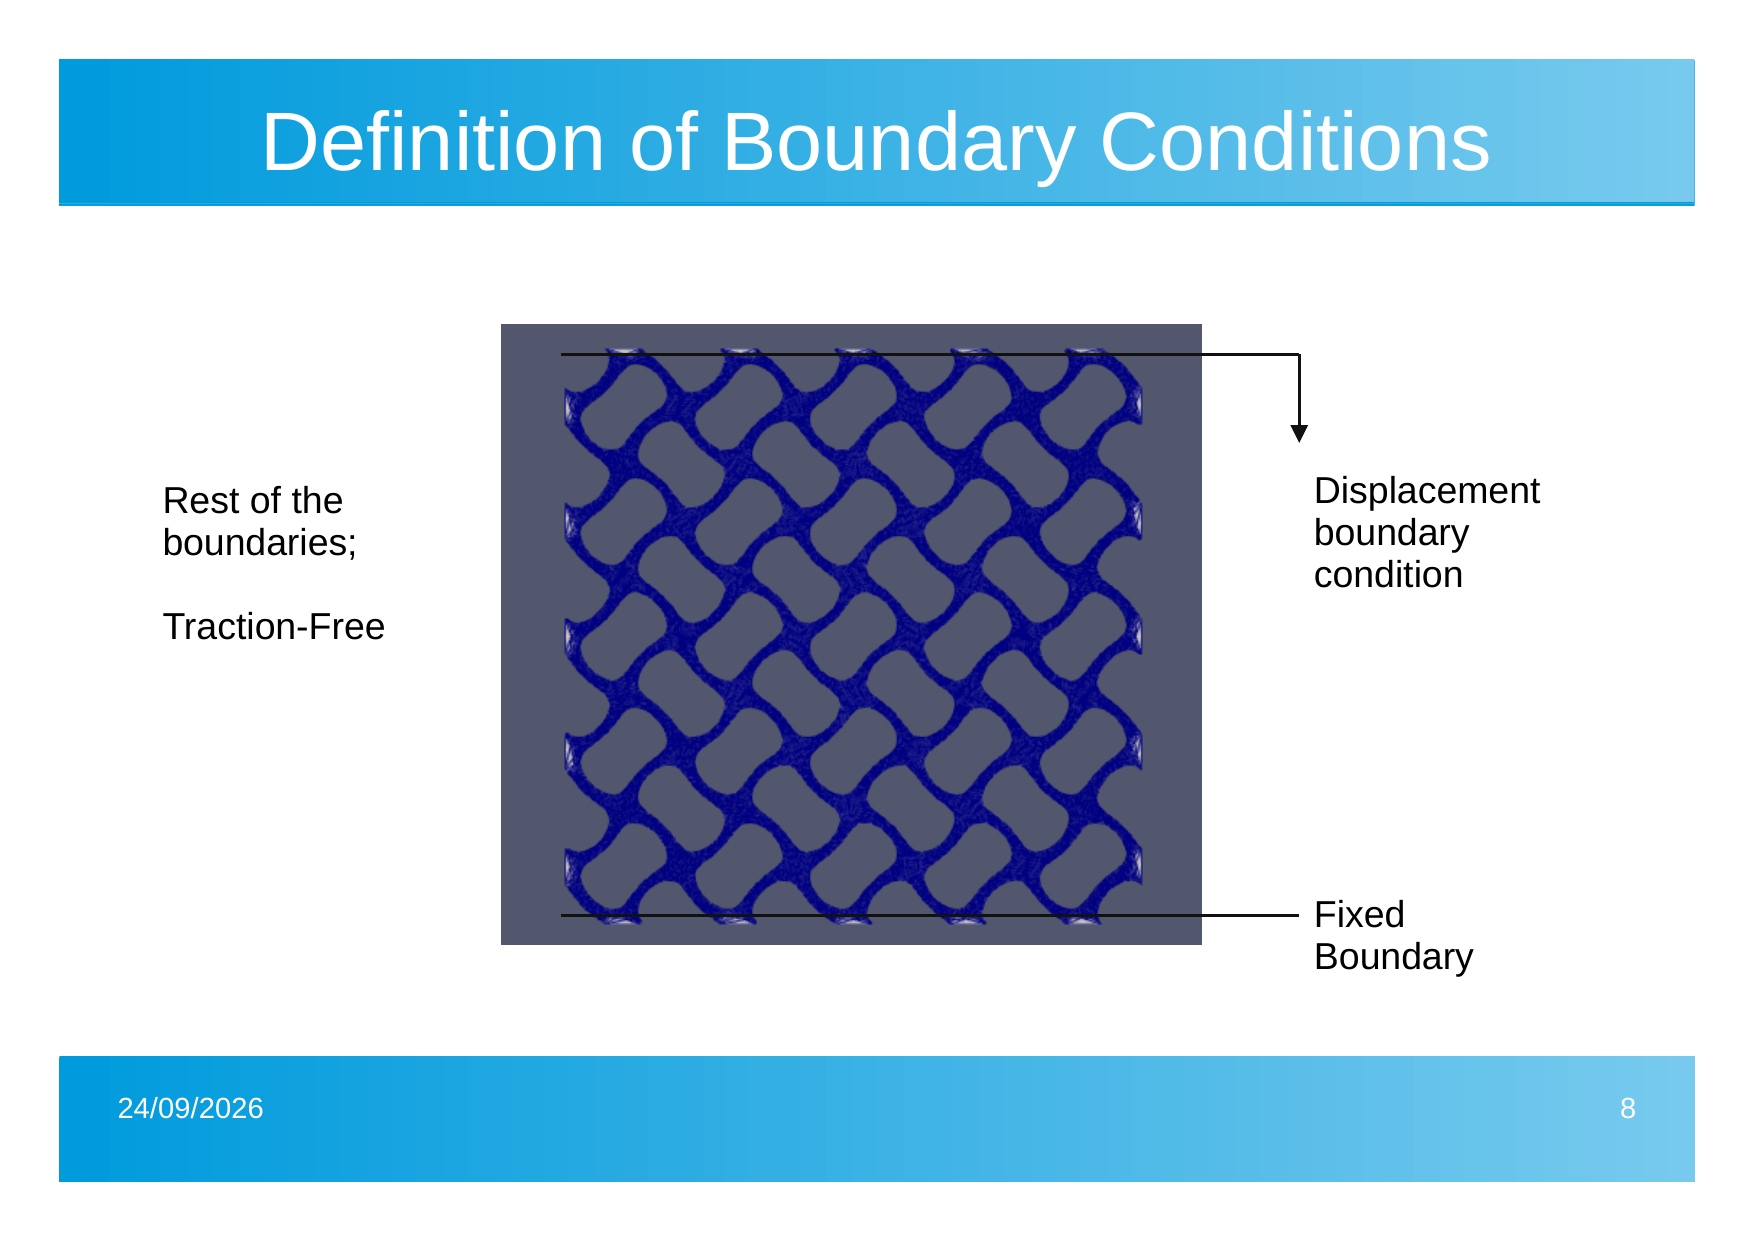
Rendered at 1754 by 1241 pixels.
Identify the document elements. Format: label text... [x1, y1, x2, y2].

picture [501, 324, 1202, 945]
text_box Fixed Boundary [1299, 885, 1506, 985]
text_box Rest of the boundaries; Traction-Free [147, 472, 443, 656]
title Definition of Boundary Conditions [117, 94, 1637, 190]
text_box Displacement boundary condition [1299, 462, 1565, 646]
